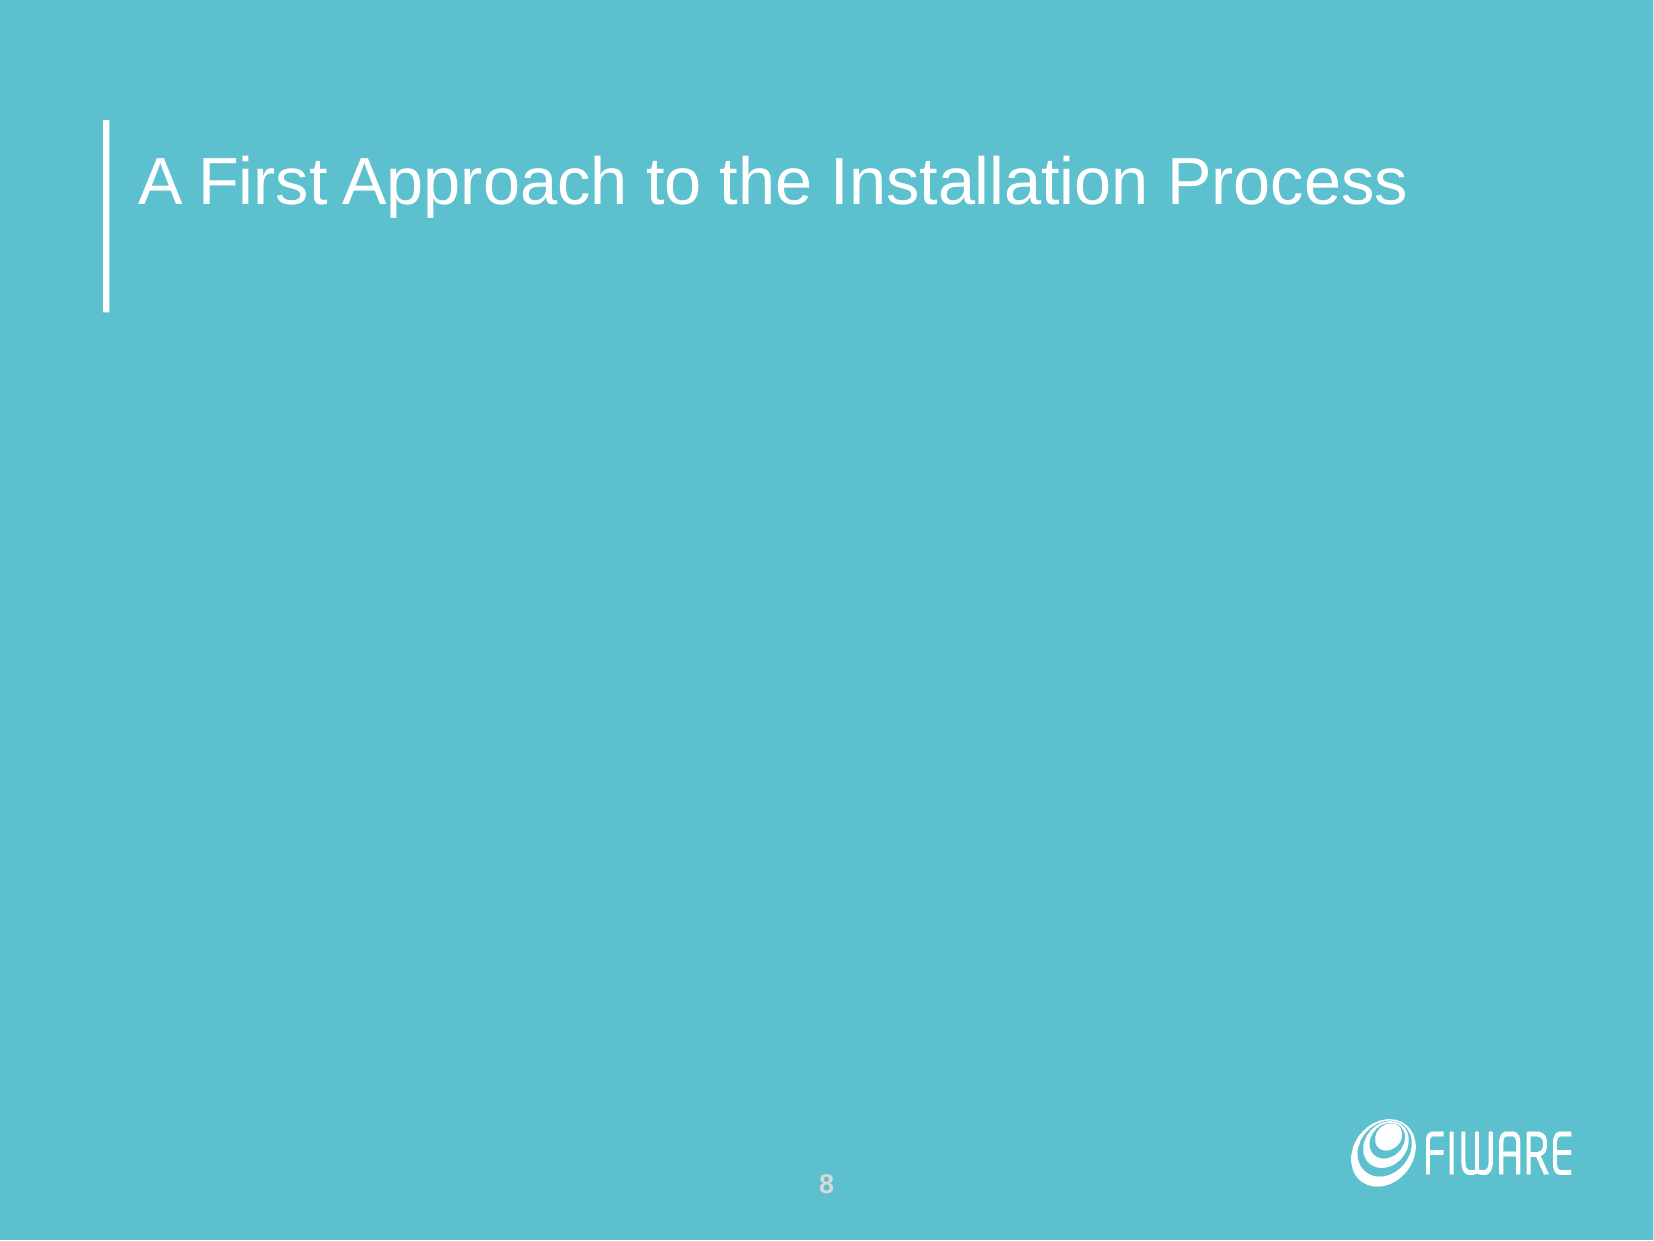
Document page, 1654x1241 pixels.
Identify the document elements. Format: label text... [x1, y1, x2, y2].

picture [1339, 1098, 1586, 1201]
slide_number <number> [733, 1149, 921, 1216]
title A First Approach to the Installation Process [123, 123, 1530, 316]
